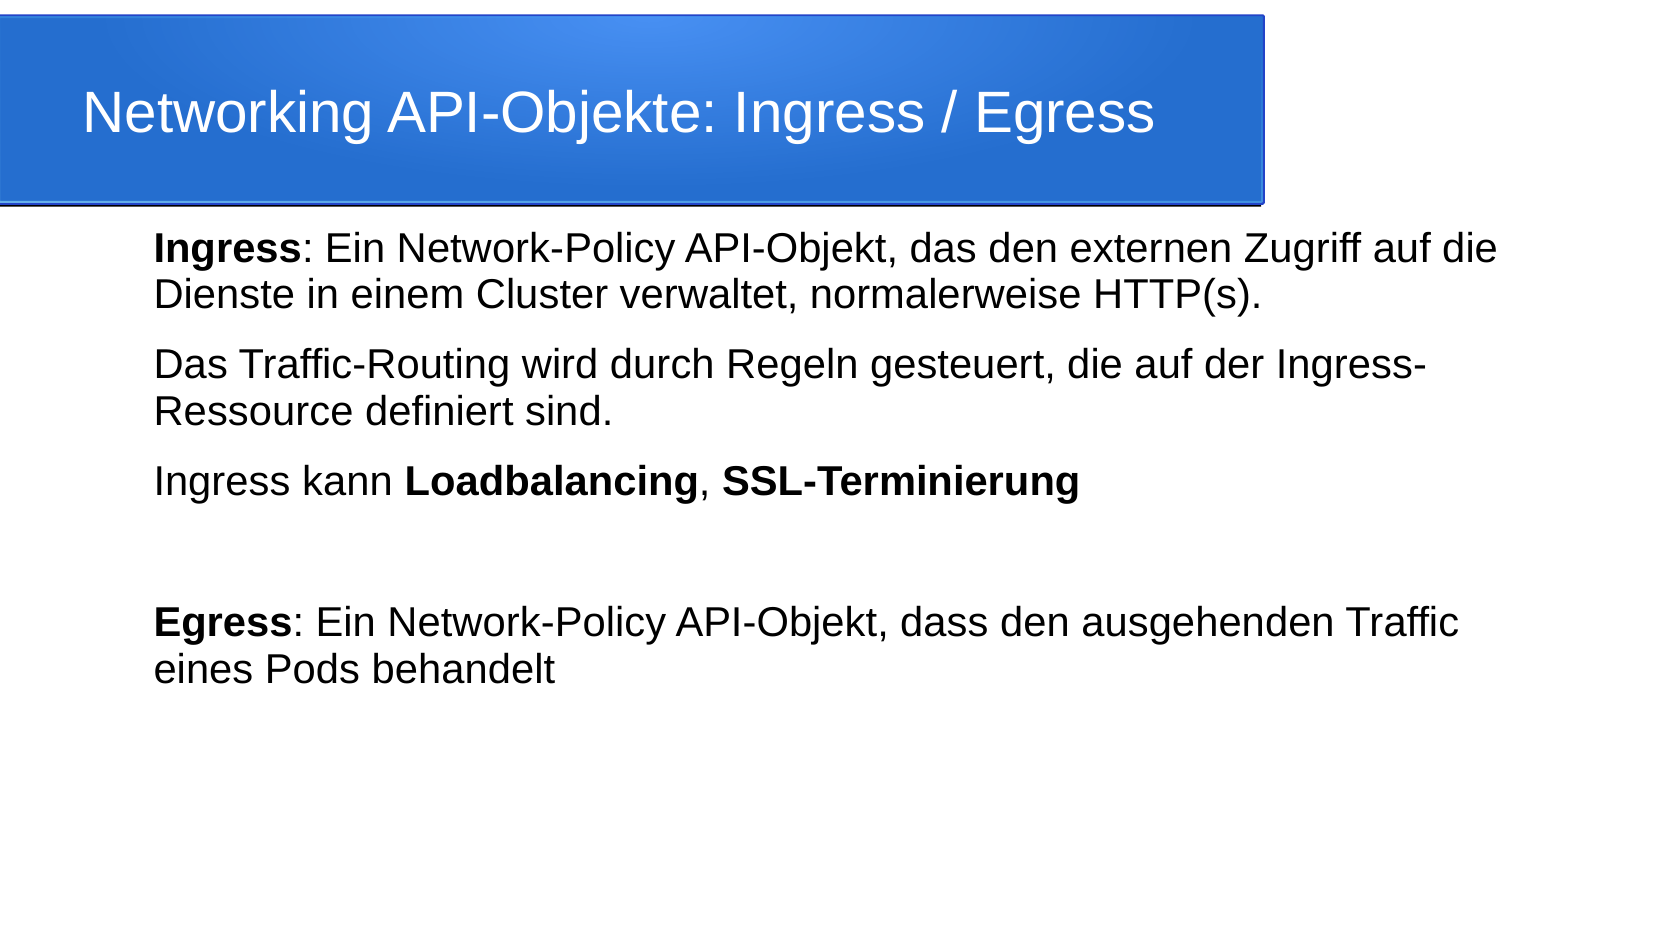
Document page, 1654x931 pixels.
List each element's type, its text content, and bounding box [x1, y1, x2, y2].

title Networking API-Objekte: Ingress / Egress [82, 35, 1235, 189]
list Ingress: Ein Network-Policy API-Objekt, das den externen Zugriff auf die Dienste in einem Cluster verwaltet, normalerweise HTTP(s). Das Traffic-Routing wird durch Regeln gesteuert, die auf der Ingress-Ressource definiert sind. Ingress kann Loadbalancing, SSL-Terminierung Egress: Ein Network-Policy API-Objekt, dass den ausgehenden Traffic eines Pods behandelt [82, 224, 1571, 764]
